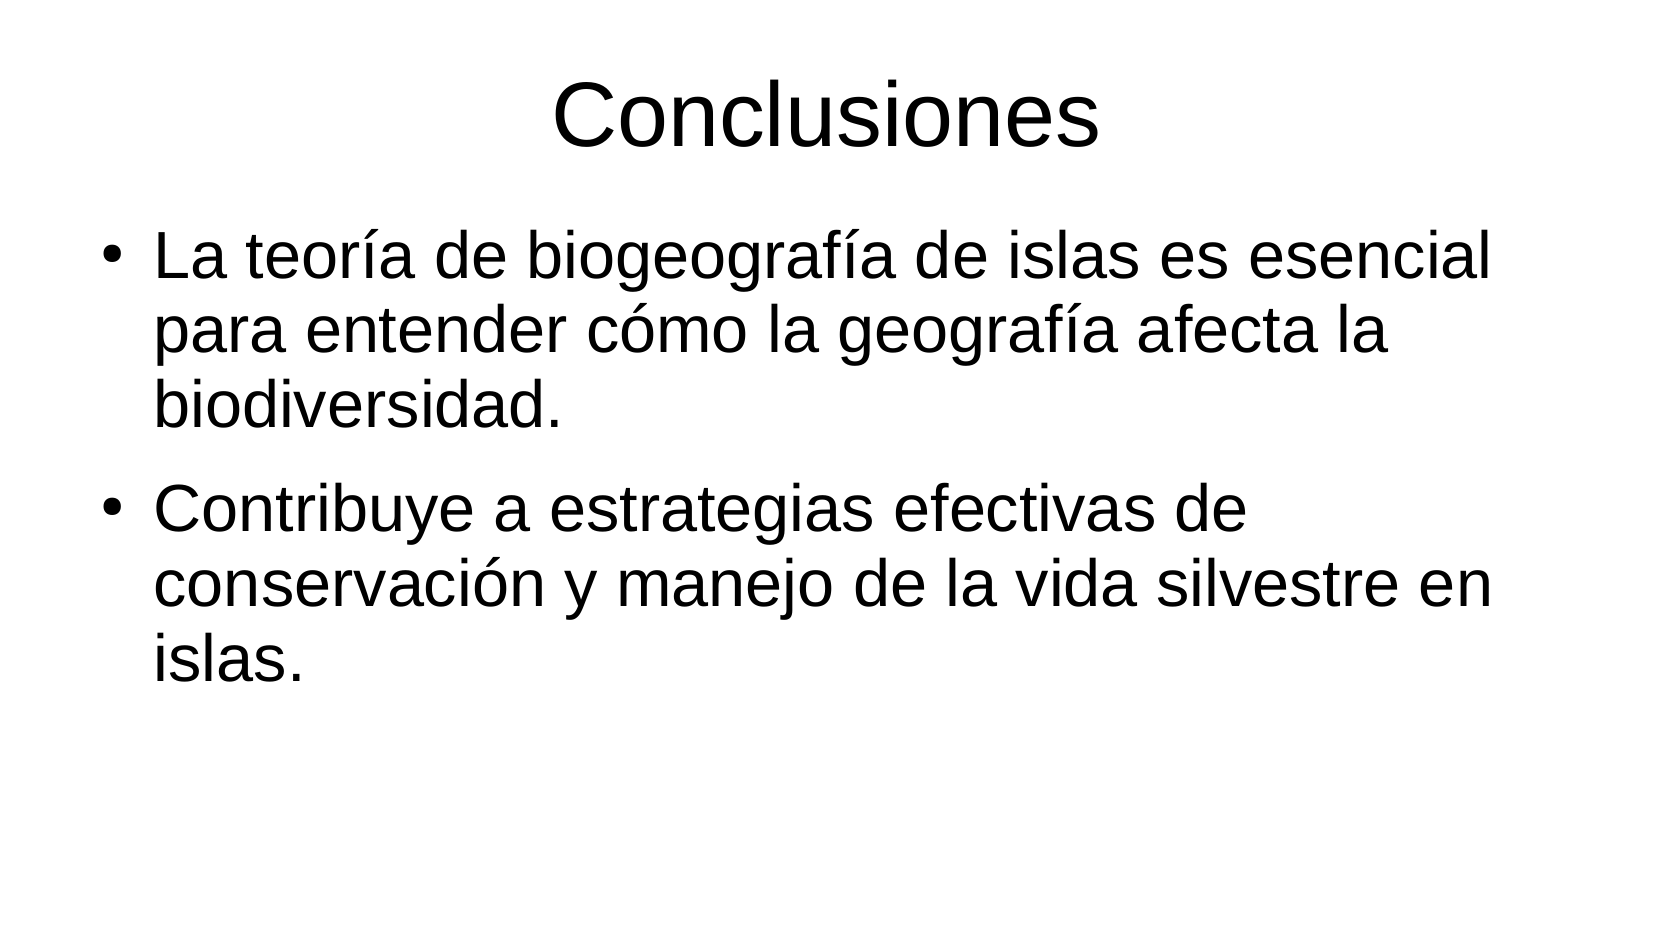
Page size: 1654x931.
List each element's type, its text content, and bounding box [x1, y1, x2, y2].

title Conclusiones [82, 37, 1571, 193]
list La teoría de biogeografía de islas es esencial para entender cómo la geografía afecta la biodiversidad. Contribuye a estrategias efectivas de conservación y manejo de la vida silvestre en islas. [82, 217, 1571, 758]
